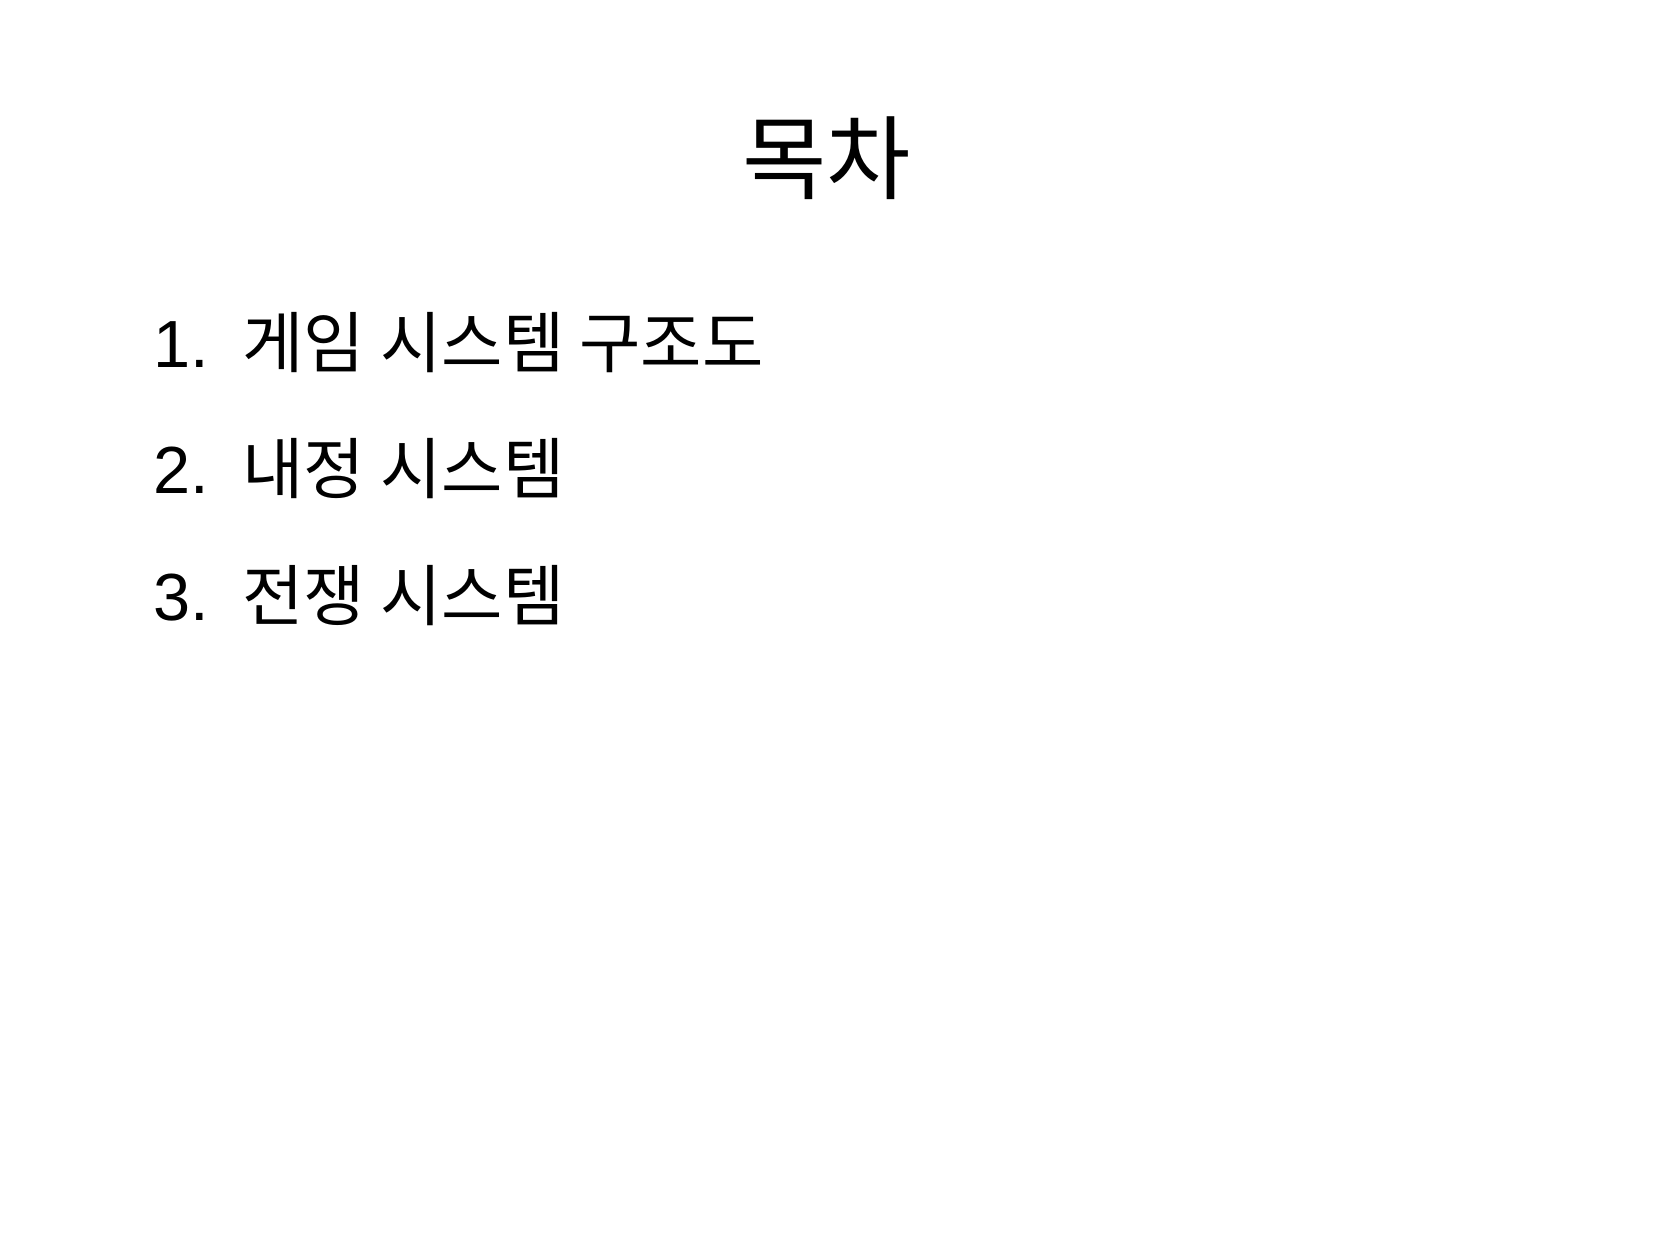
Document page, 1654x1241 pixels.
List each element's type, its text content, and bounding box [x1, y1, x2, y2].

list 1. 게임 시스템 구조도 2. 내정 시스템 3. 전쟁 시스템 [82, 290, 1571, 1010]
title 목차 [82, 49, 1571, 257]
